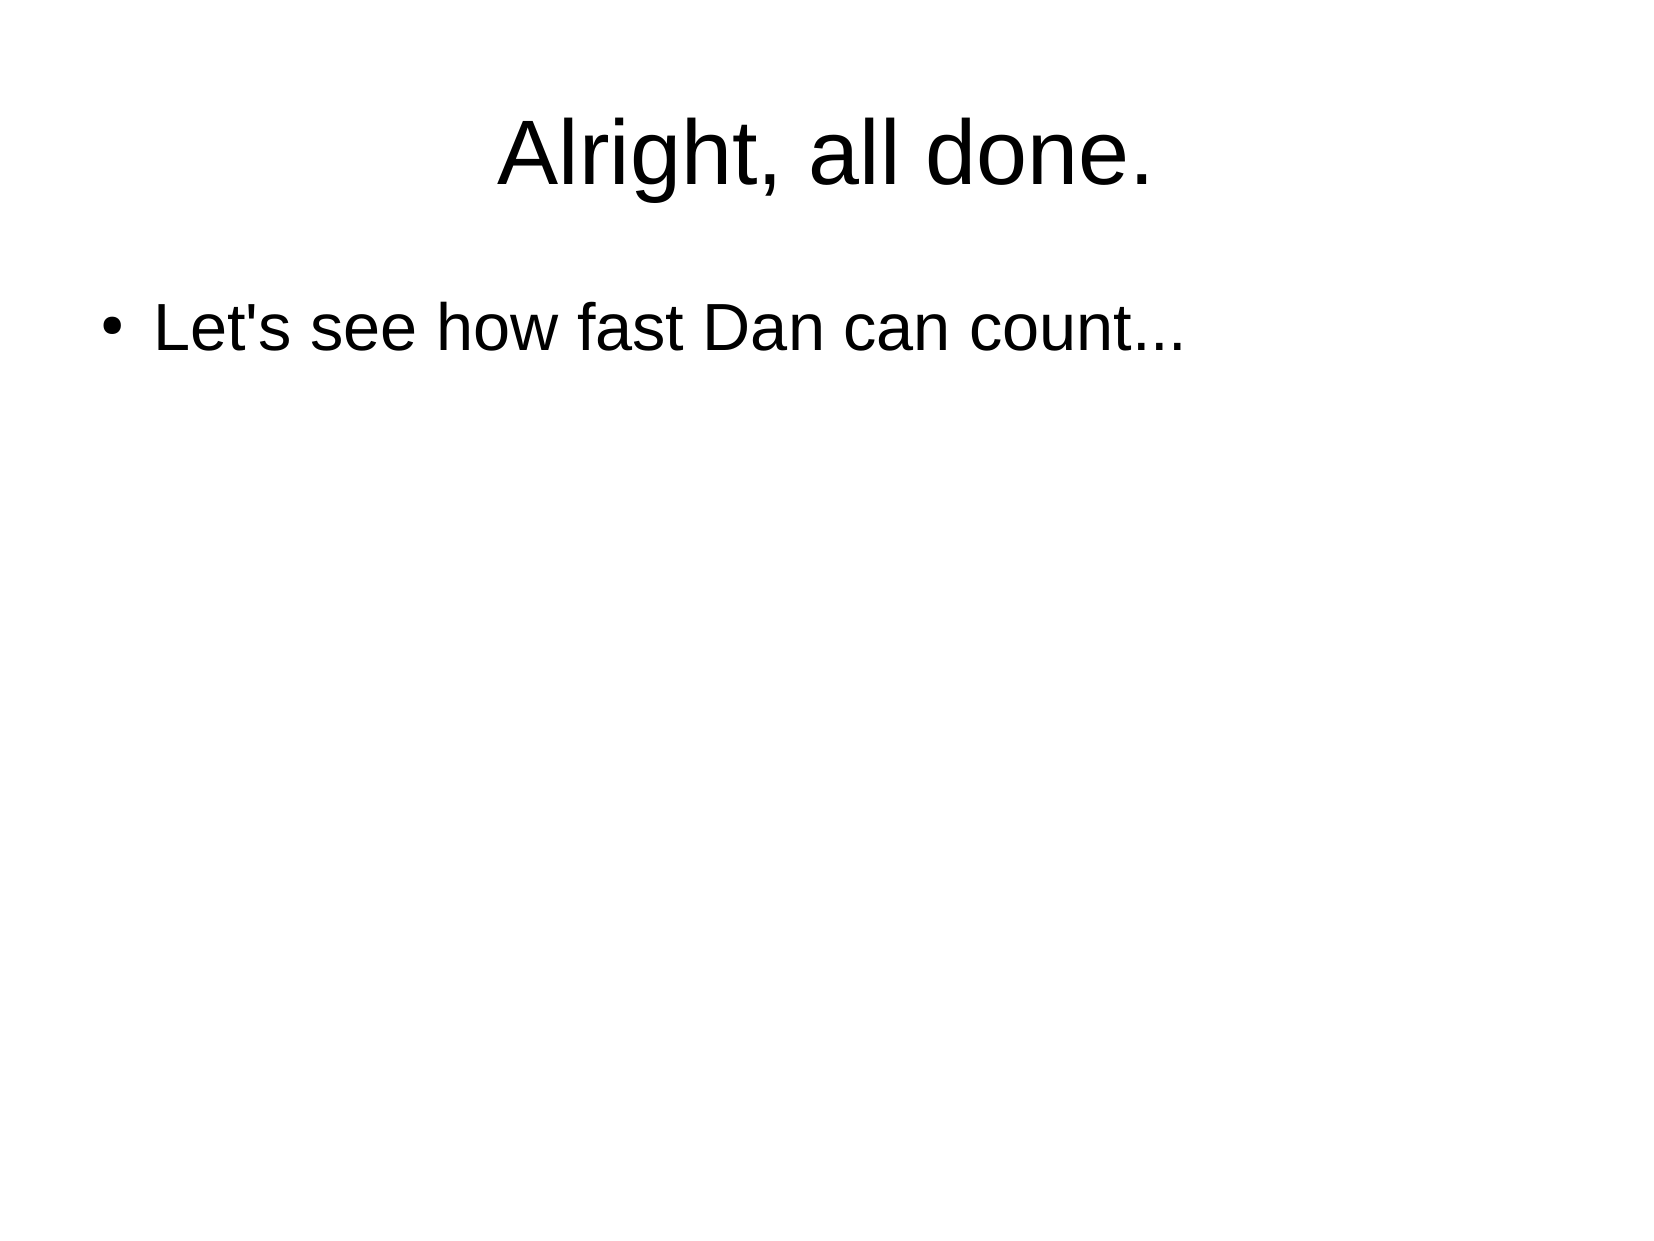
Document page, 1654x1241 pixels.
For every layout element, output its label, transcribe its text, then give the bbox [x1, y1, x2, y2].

title Alright, all done. [82, 49, 1571, 257]
list Let's see how fast Dan can count... [82, 290, 1571, 1010]
